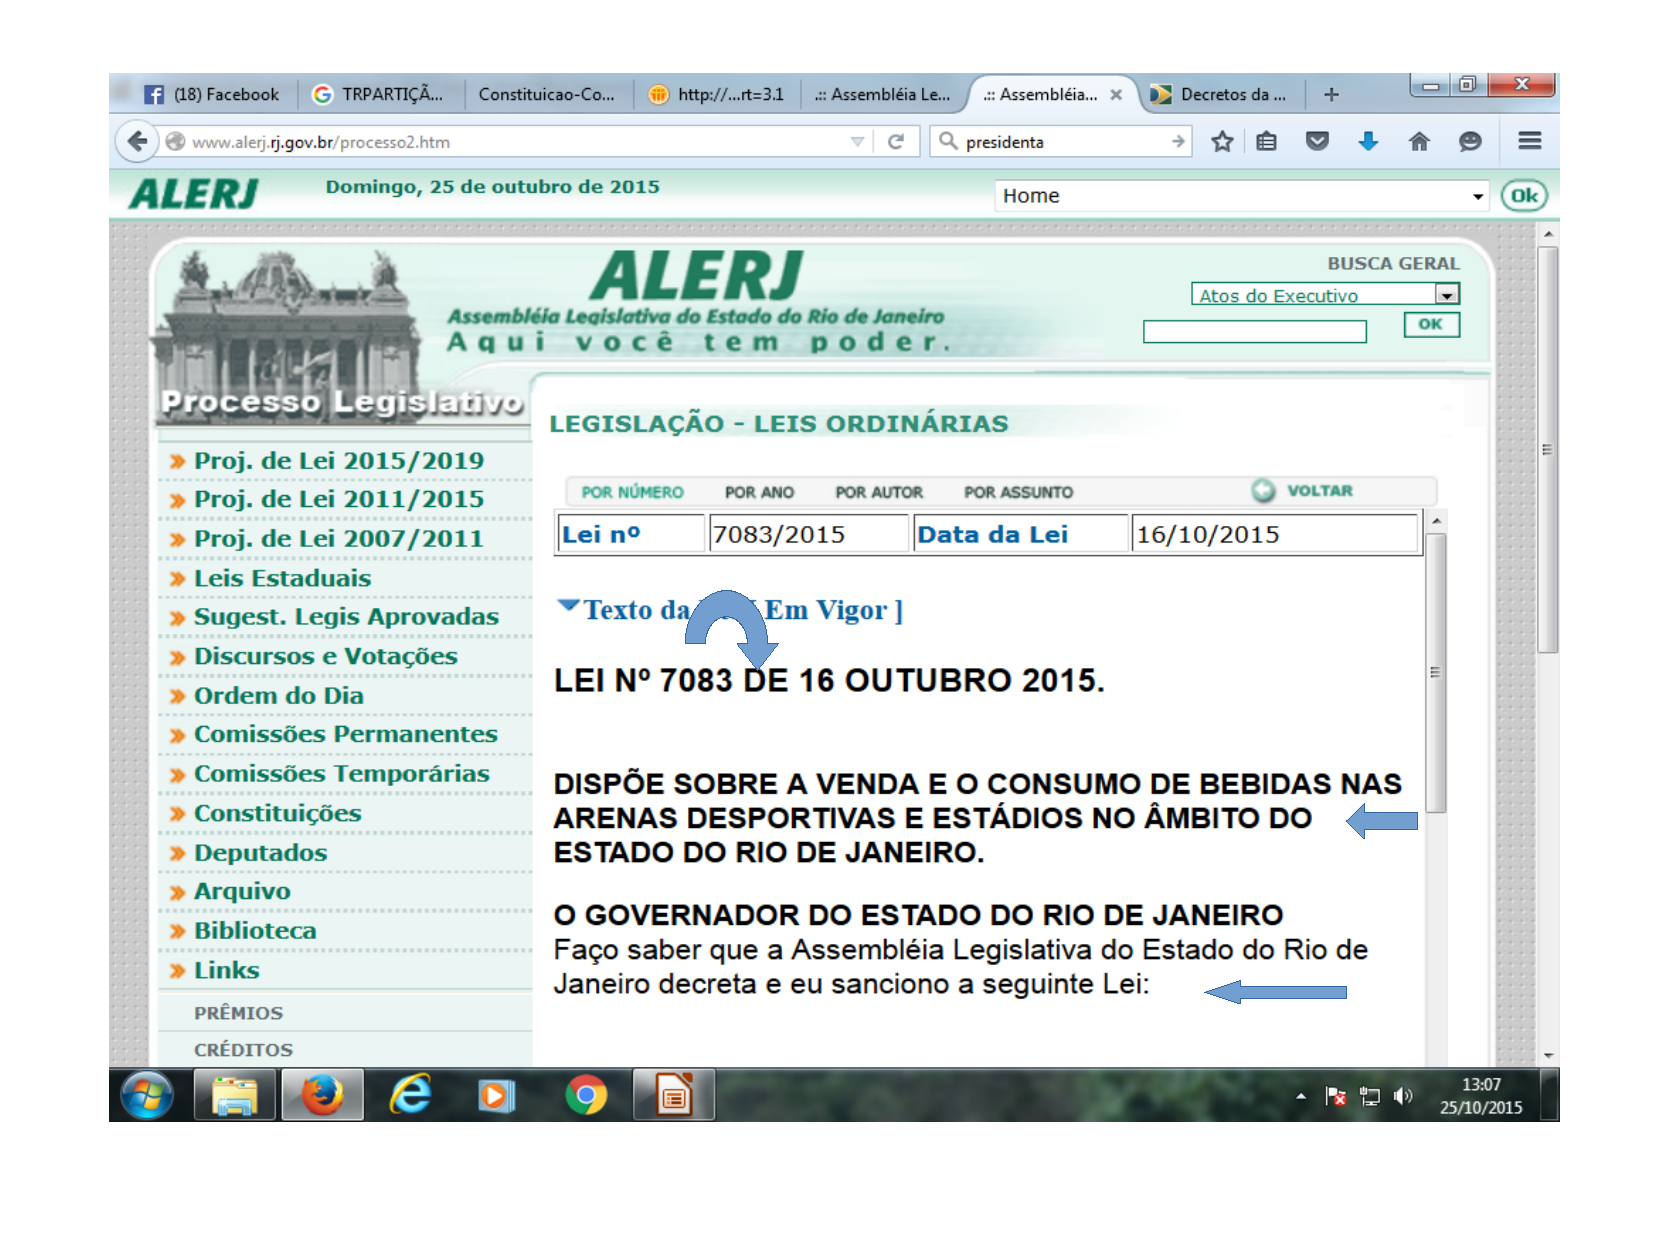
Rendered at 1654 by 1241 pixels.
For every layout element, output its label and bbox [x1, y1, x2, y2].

text_box [1346, 803, 1418, 839]
picture [109, 73, 1560, 1123]
text_box [685, 590, 779, 671]
text_box [1204, 980, 1347, 1004]
